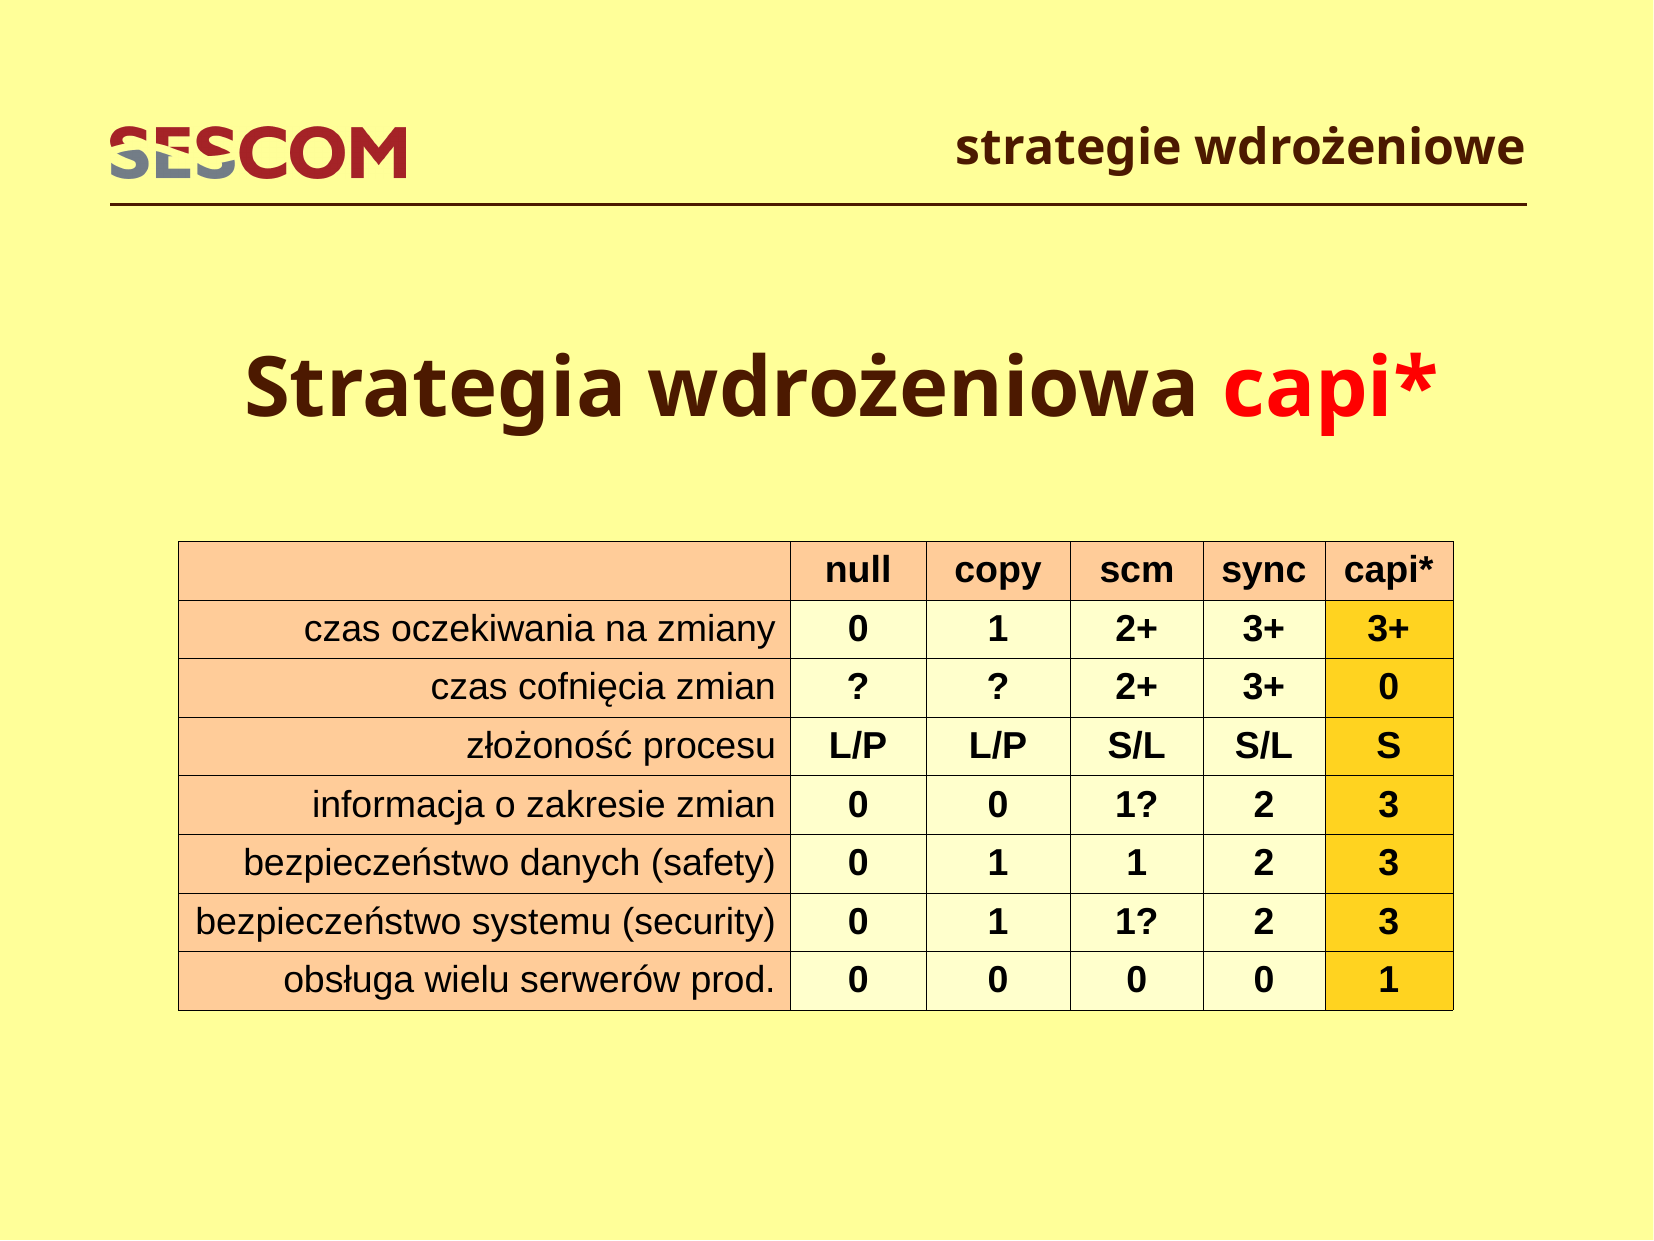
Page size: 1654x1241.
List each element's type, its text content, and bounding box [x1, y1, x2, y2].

text_box Strategia wdrożeniowa capi* [206, 320, 1477, 481]
table_cell S/L [1071, 718, 1203, 775]
table_cell 0 [1071, 952, 1203, 1010]
table_cell 1 [1326, 952, 1453, 1010]
table_header [179, 542, 790, 600]
table_cell 0 [791, 952, 926, 1010]
table_cell 1 [1071, 835, 1203, 893]
table_header null [791, 542, 926, 600]
table_cell 3 [1326, 835, 1453, 893]
table_cell 3 [1326, 776, 1453, 834]
table_cell 2 [1204, 894, 1325, 951]
table_cell 1 [927, 894, 1070, 951]
table_cell 3 [1326, 894, 1453, 951]
table_cell 1 [927, 835, 1070, 893]
picture [110, 126, 406, 179]
table_cell obsługa wielu serwerów prod. [179, 952, 790, 1010]
table_cell informacja o zakresie zmian [179, 776, 790, 834]
table_cell S/L [1204, 718, 1325, 775]
table_header scm [1071, 542, 1203, 600]
table_cell bezpieczeństwo systemu (security) [179, 894, 790, 951]
table_cell 2 [1204, 835, 1325, 893]
table_cell 0 [791, 776, 926, 834]
table_cell 1? [1071, 894, 1203, 951]
table_cell 3+ [1326, 601, 1453, 658]
table_cell S [1326, 718, 1453, 775]
table_header capi* [1326, 542, 1453, 600]
table_cell 0 [1326, 659, 1453, 717]
table_cell 2+ [1071, 659, 1203, 717]
table_header sync [1204, 542, 1325, 600]
table_cell 2 [1204, 776, 1325, 834]
table_cell L/P [927, 718, 1070, 775]
table_cell 3+ [1204, 659, 1325, 717]
table_cell 2+ [1071, 601, 1203, 658]
text_box strategie wdrożeniowe [448, 103, 1541, 207]
table_cell ? [927, 659, 1070, 717]
table_cell 0 [927, 952, 1070, 1010]
table_cell 0 [791, 894, 926, 951]
table_header copy [927, 542, 1070, 600]
table_cell 3+ [1204, 601, 1325, 658]
table_cell bezpieczeństwo danych (safety) [179, 835, 790, 893]
table_cell L/P [791, 718, 926, 775]
table_cell 0 [791, 601, 926, 658]
table_cell 0 [927, 776, 1070, 834]
table_cell czas oczekiwania na zmiany [179, 601, 790, 658]
table_cell ? [791, 659, 926, 717]
table_cell 1? [1071, 776, 1203, 834]
table_cell 0 [1204, 952, 1325, 1010]
table_cell 1 [927, 601, 1070, 658]
table_cell złożoność procesu [179, 718, 790, 775]
table_cell 0 [791, 835, 926, 893]
table_cell czas cofnięcia zmian [179, 659, 790, 717]
